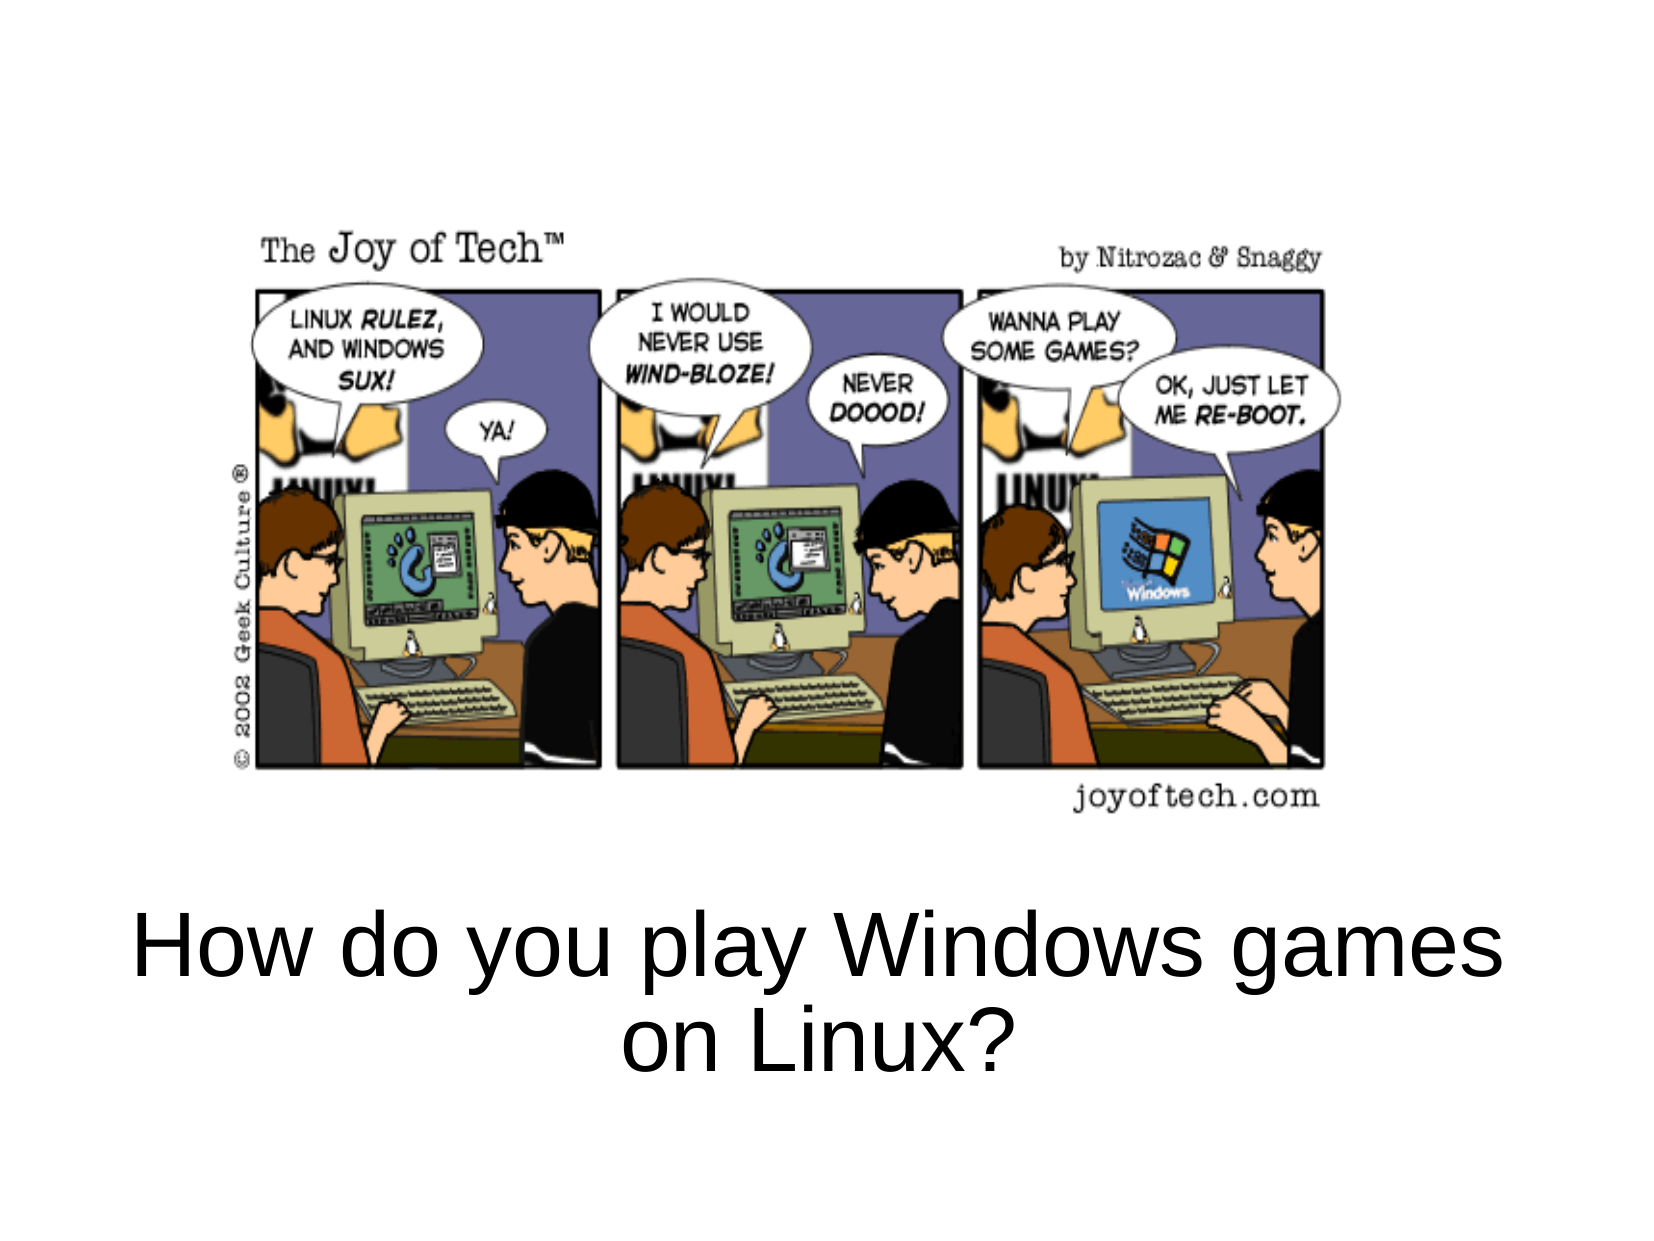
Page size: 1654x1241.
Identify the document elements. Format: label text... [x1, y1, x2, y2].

picture [225, 224, 1351, 826]
title How do you play Windows games on Linux? [74, 892, 1563, 1098]
